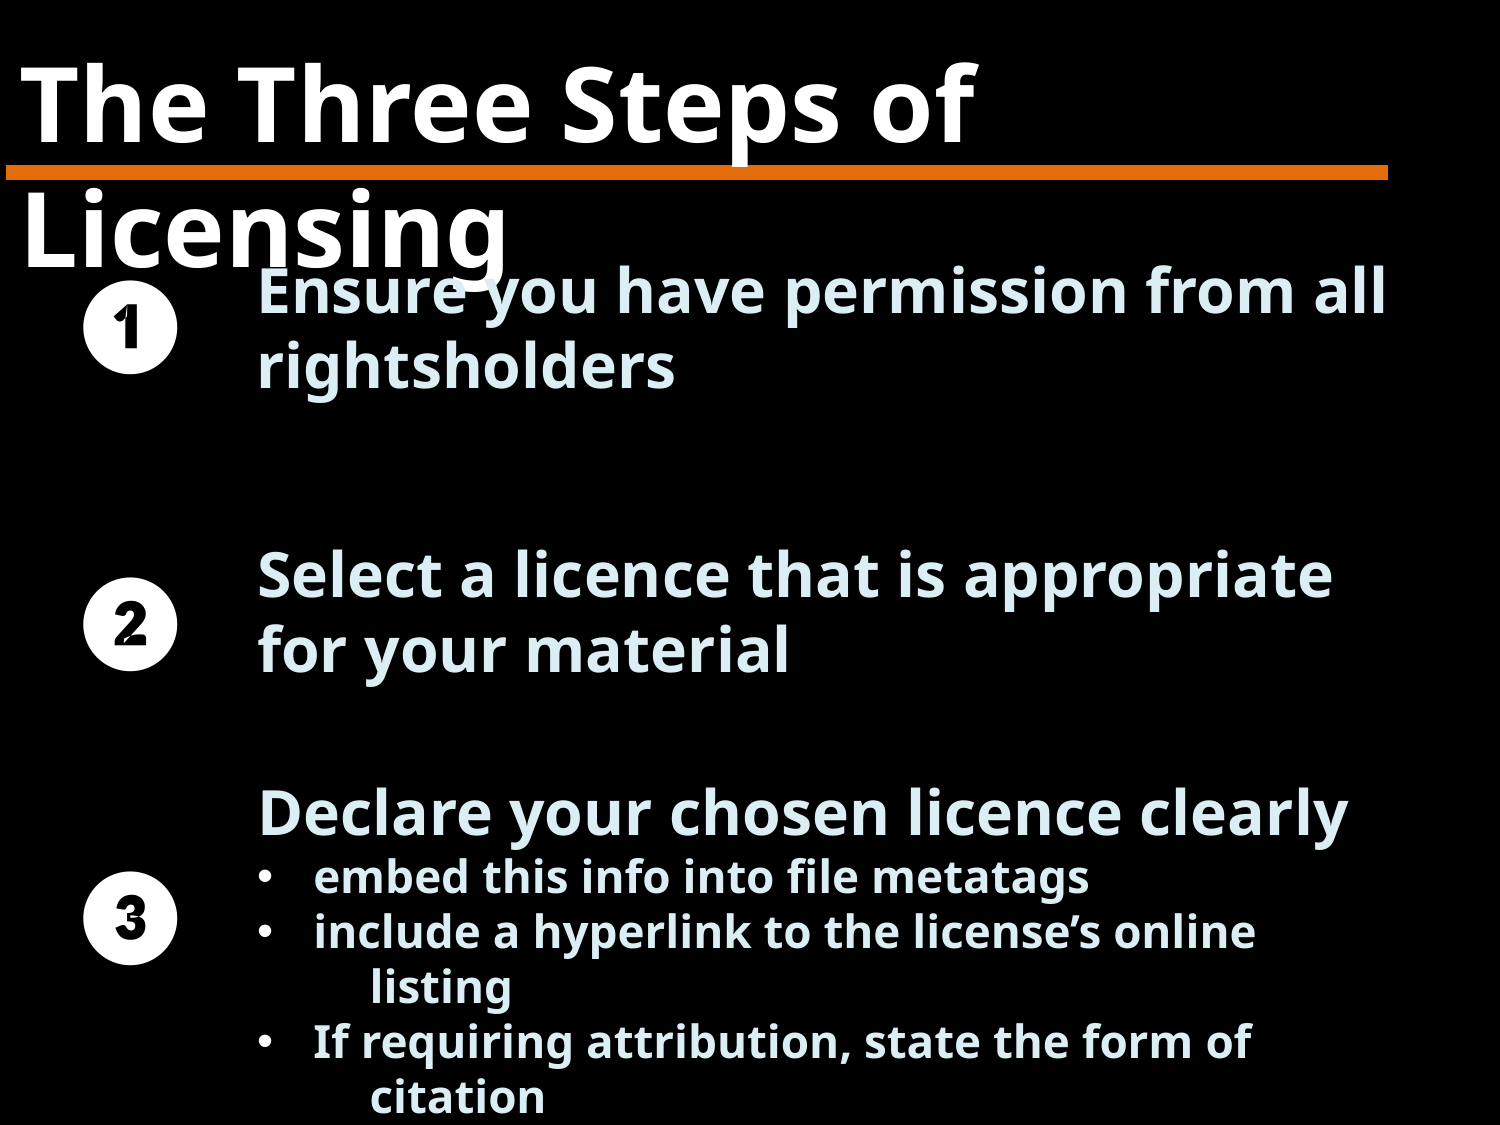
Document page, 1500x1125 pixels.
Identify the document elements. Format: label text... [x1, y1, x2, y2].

text_box ❸ [53, 846, 195, 1021]
text_box Declare your chosen licence clearly embed this info into file metatags include a hyperlink to the license’s online listing If requiring attribution, state the form of citation [242, 765, 1388, 1024]
text_box ❷ [53, 551, 184, 681]
text_box ❶ [53, 255, 207, 385]
text_box Ensure you have permission from all rightsholders [241, 243, 1459, 411]
text_box The Three Steps of Licensing [4, 31, 1424, 173]
text_box Select a licence that is appropriate for your material [242, 527, 1377, 694]
